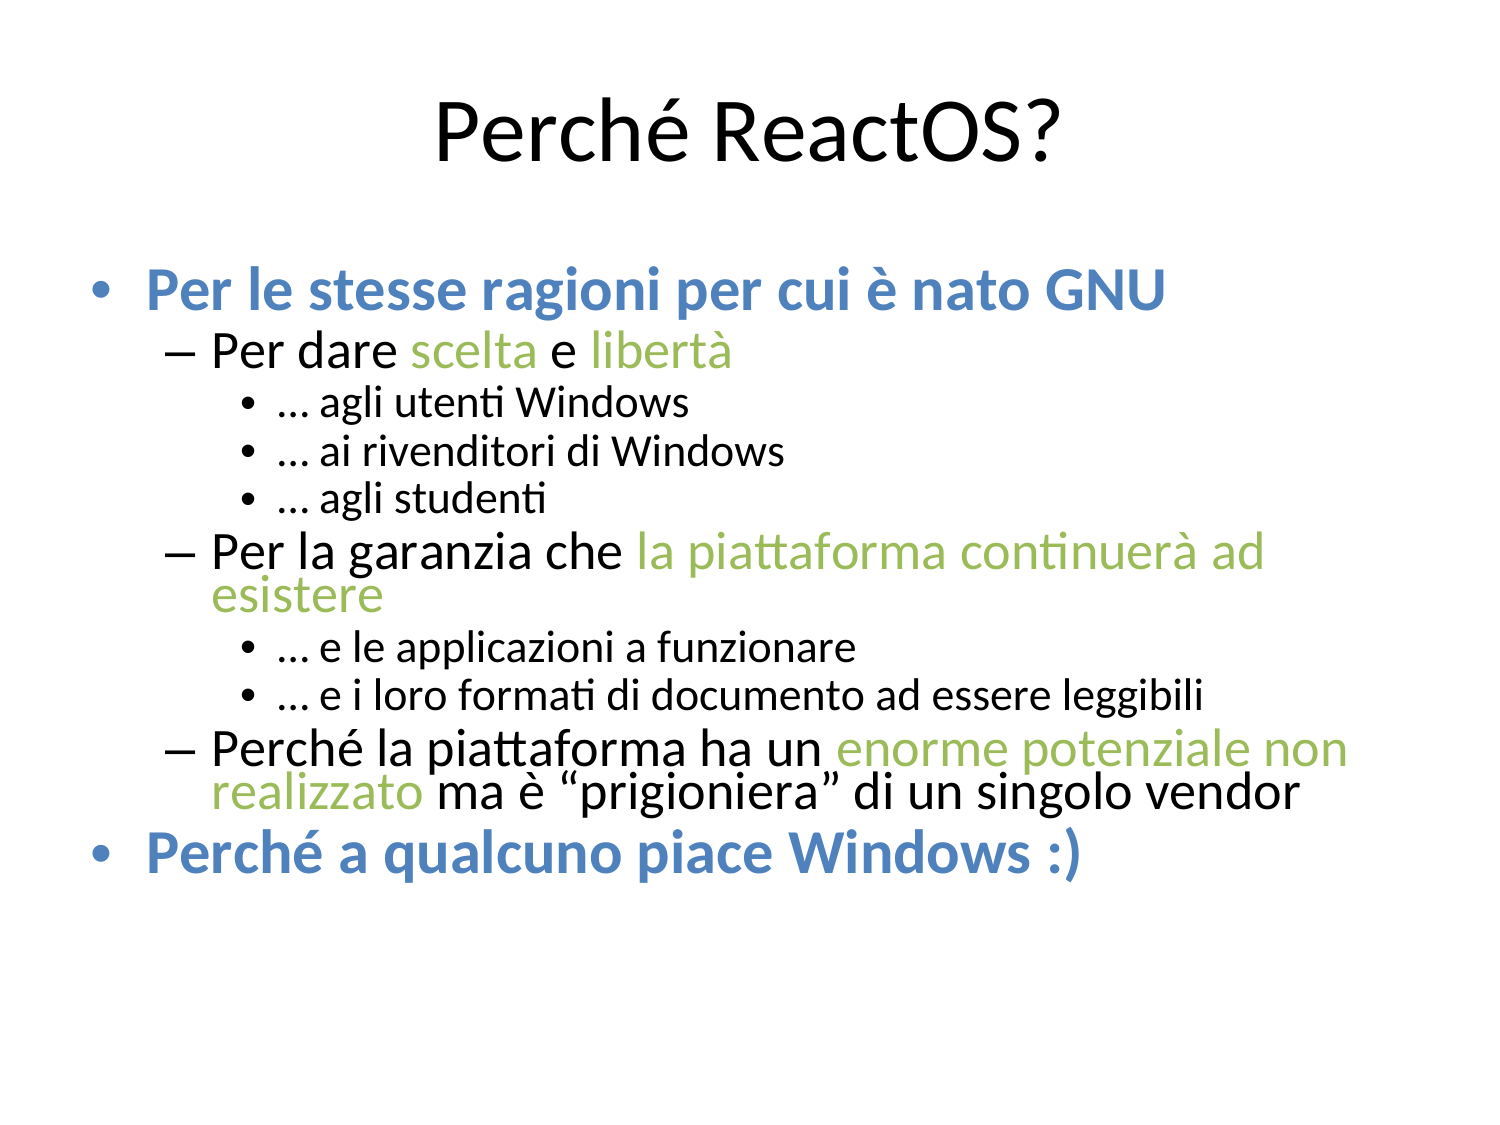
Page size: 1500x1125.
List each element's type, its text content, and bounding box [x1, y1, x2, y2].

title Perché ReactOS? [75, 45, 1426, 233]
list Per le stesse ragioni per cui è nato GNU Per dare scelta e libertà … agli utenti Windows … ai rivenditori di Windows … agli studenti Per la garanzia che la piattaforma continuerà ad esistere … e le applicazioni a funzionare … e i loro formati di documento ad essere leggibili Perché la piattaforma ha un enorme potenziale non realizzato ma è “prigioniera” di un singolo vendor Perché a qualcuno piace Windows :) [75, 262, 1426, 1066]
